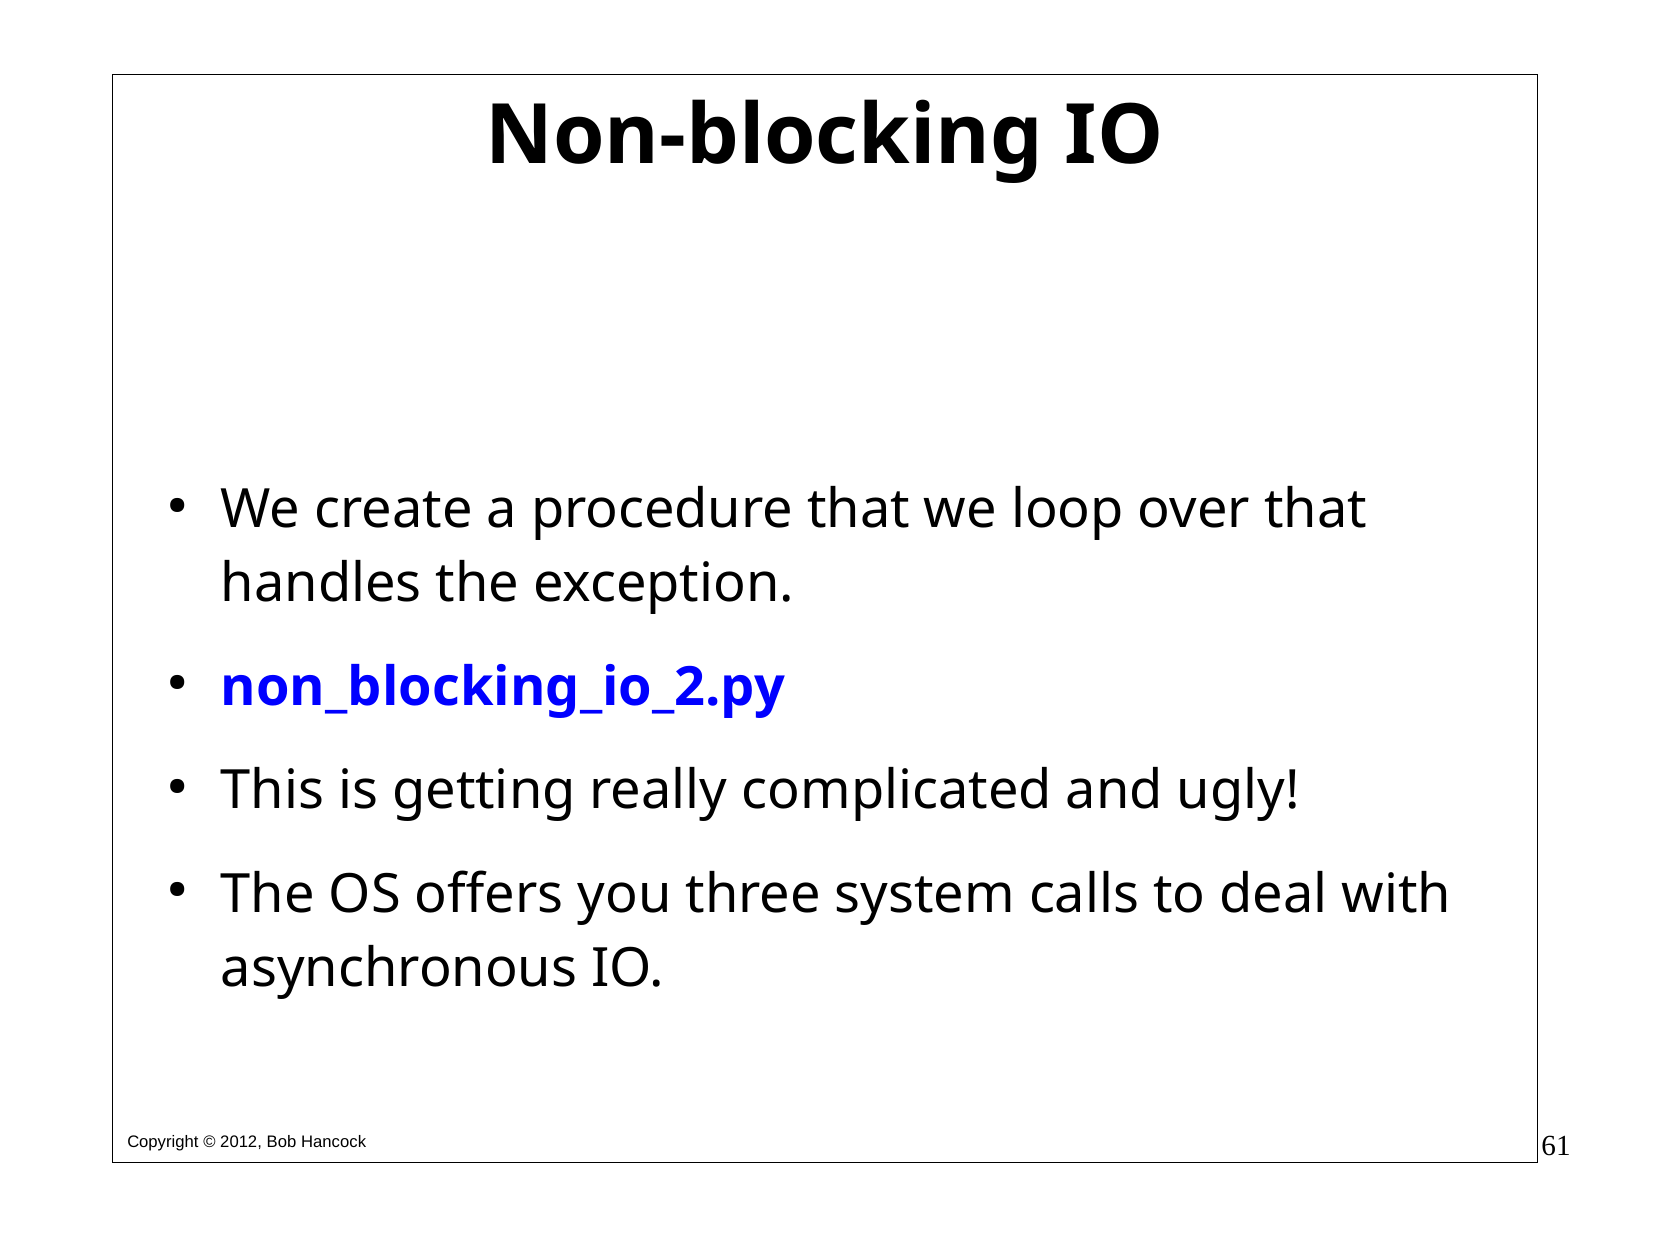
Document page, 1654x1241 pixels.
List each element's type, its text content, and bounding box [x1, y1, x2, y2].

title Non-blocking IO [112, 75, 1538, 188]
text_box Copyright © 2012, Bob Hancock [112, 1125, 382, 1159]
list We create a procedure that we loop over that handles the exception. non_blocking_io_2.py This is getting really complicated and ugly! The OS offers you three system calls to deal with asynchronous IO. [150, 262, 1501, 1126]
